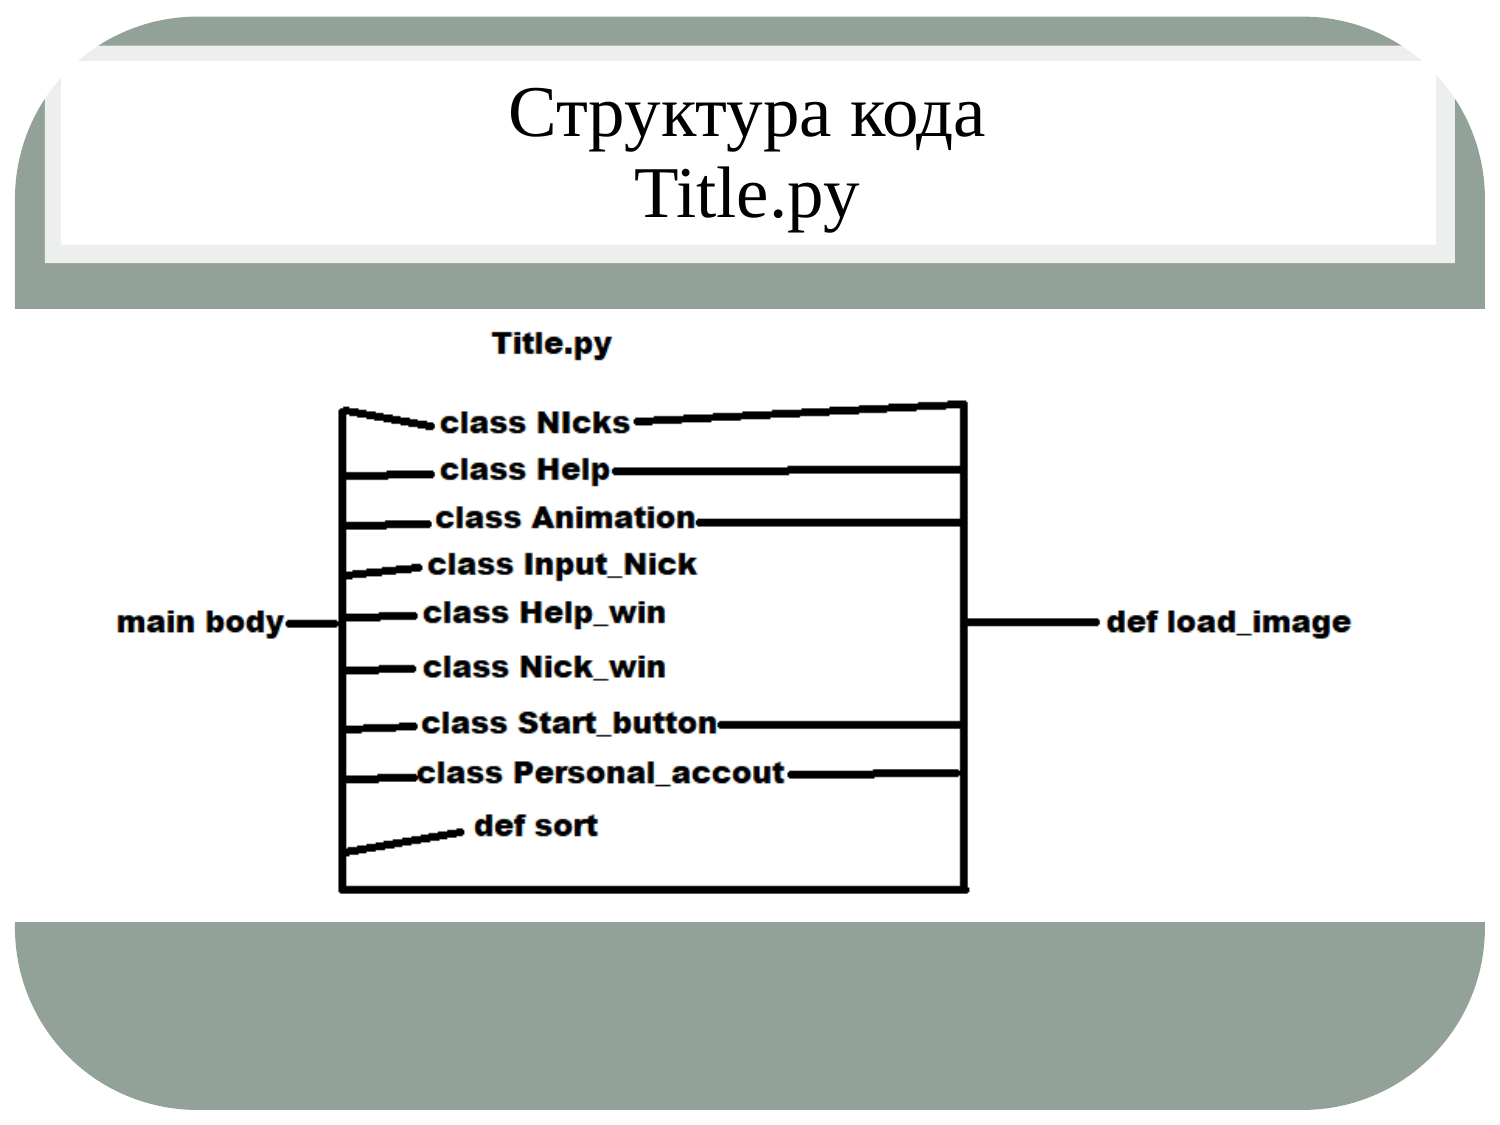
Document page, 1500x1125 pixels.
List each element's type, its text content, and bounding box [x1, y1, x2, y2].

title Структура кода Title.py [69, 66, 1425, 238]
picture [0, 309, 1500, 922]
